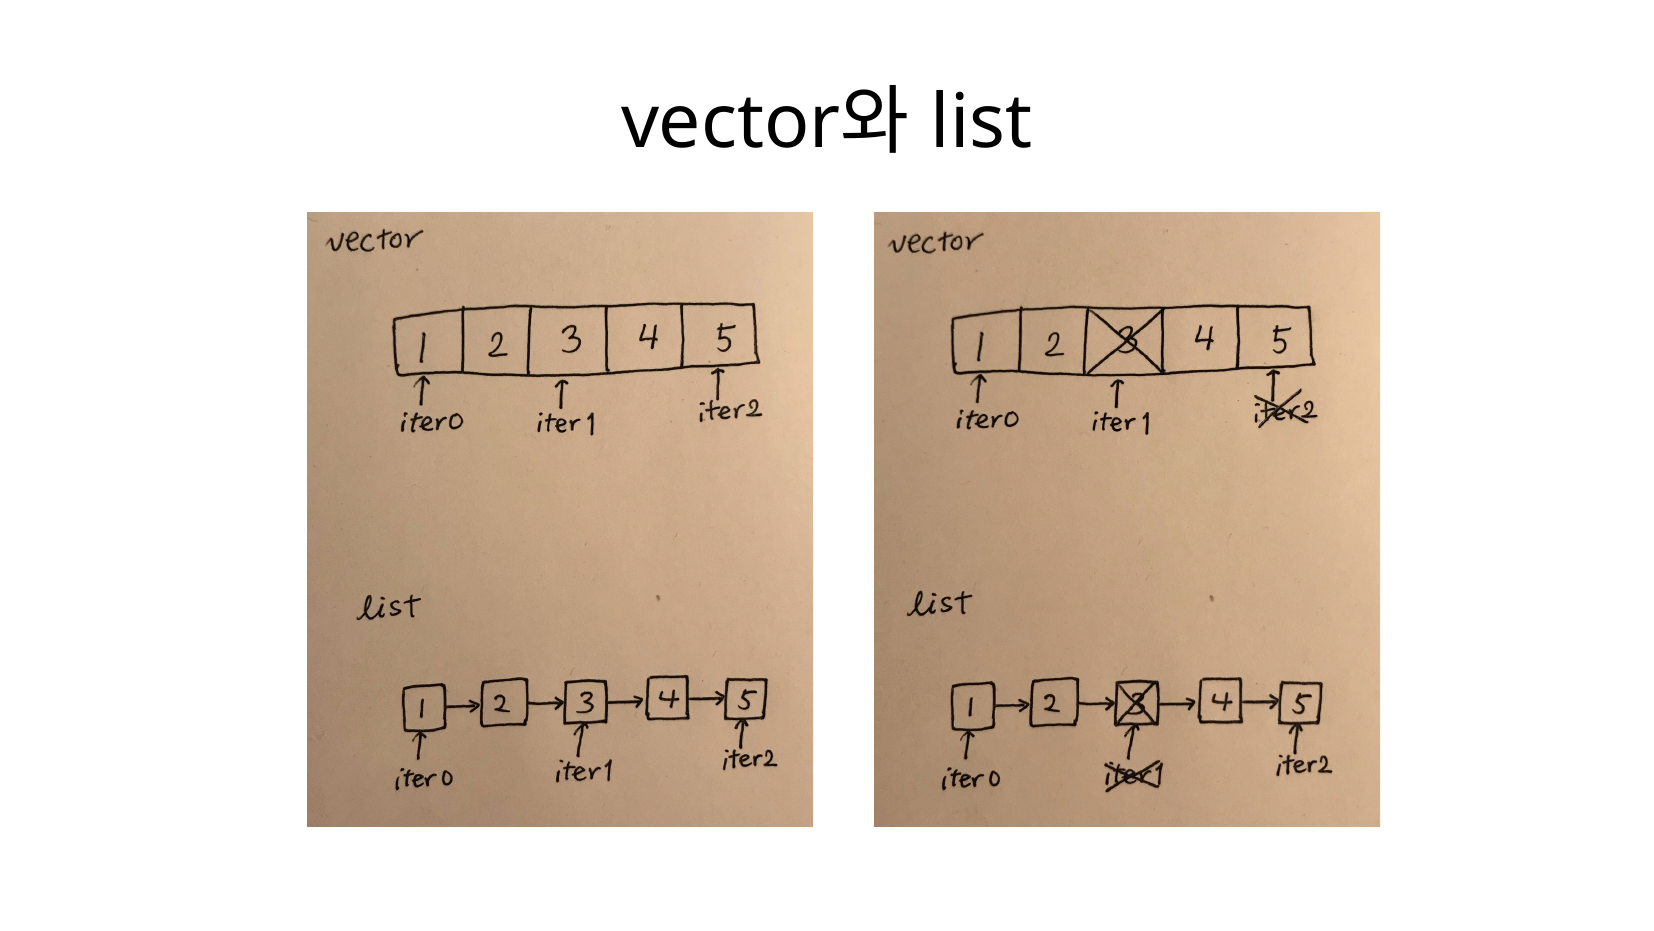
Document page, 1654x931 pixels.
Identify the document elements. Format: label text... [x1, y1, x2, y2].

picture [874, 212, 1381, 827]
picture [307, 212, 814, 827]
title vector와 list [82, 37, 1571, 193]
